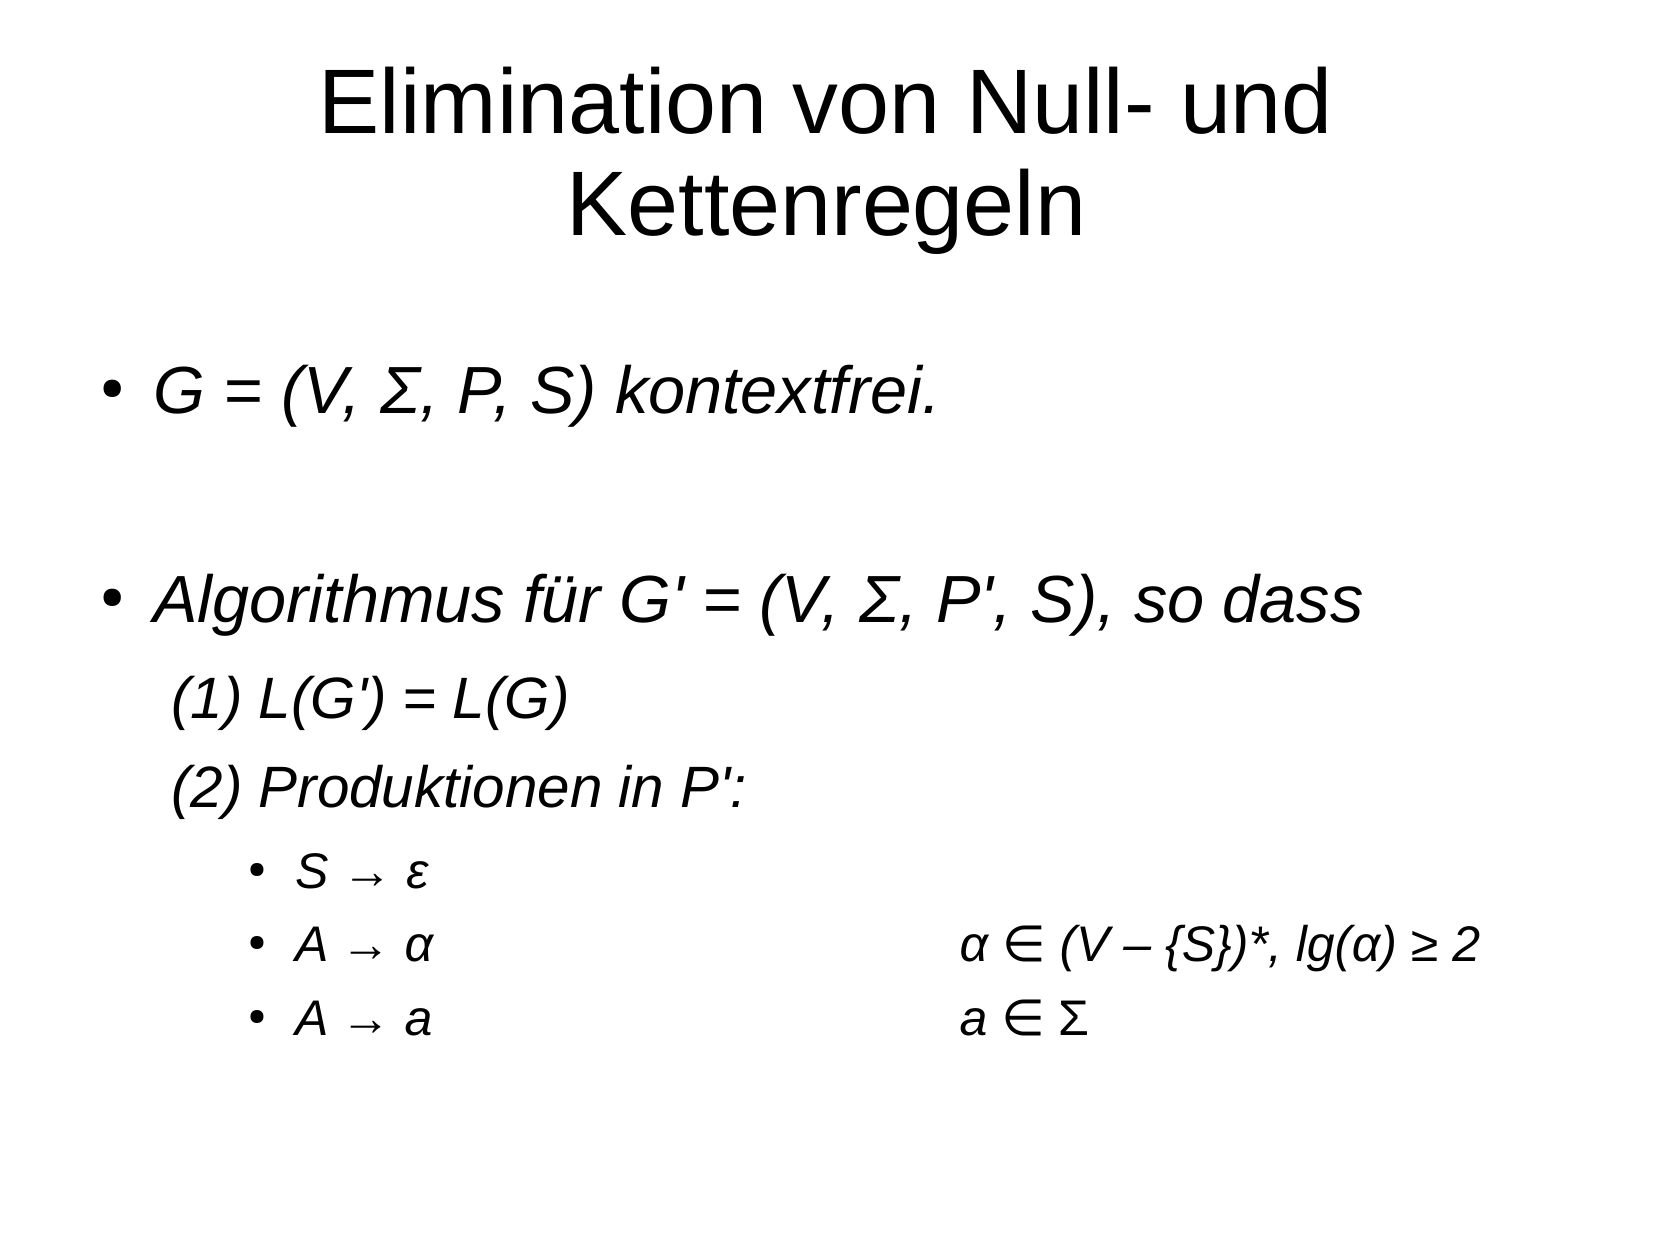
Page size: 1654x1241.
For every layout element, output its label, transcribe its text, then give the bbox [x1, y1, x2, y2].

list G = (V, Σ, P, S) kontextfrei. Algorithmus für G' = (V, Σ, P', S), so dass L(G') = L(G) Produktionen in P': S → ε A → α α ∈ (V – {S})*, lg(α) ≥ 2 A → a a ∈ Σ [82, 290, 1571, 1109]
title Elimination von Null- und Kettenregeln [82, 49, 1571, 257]
